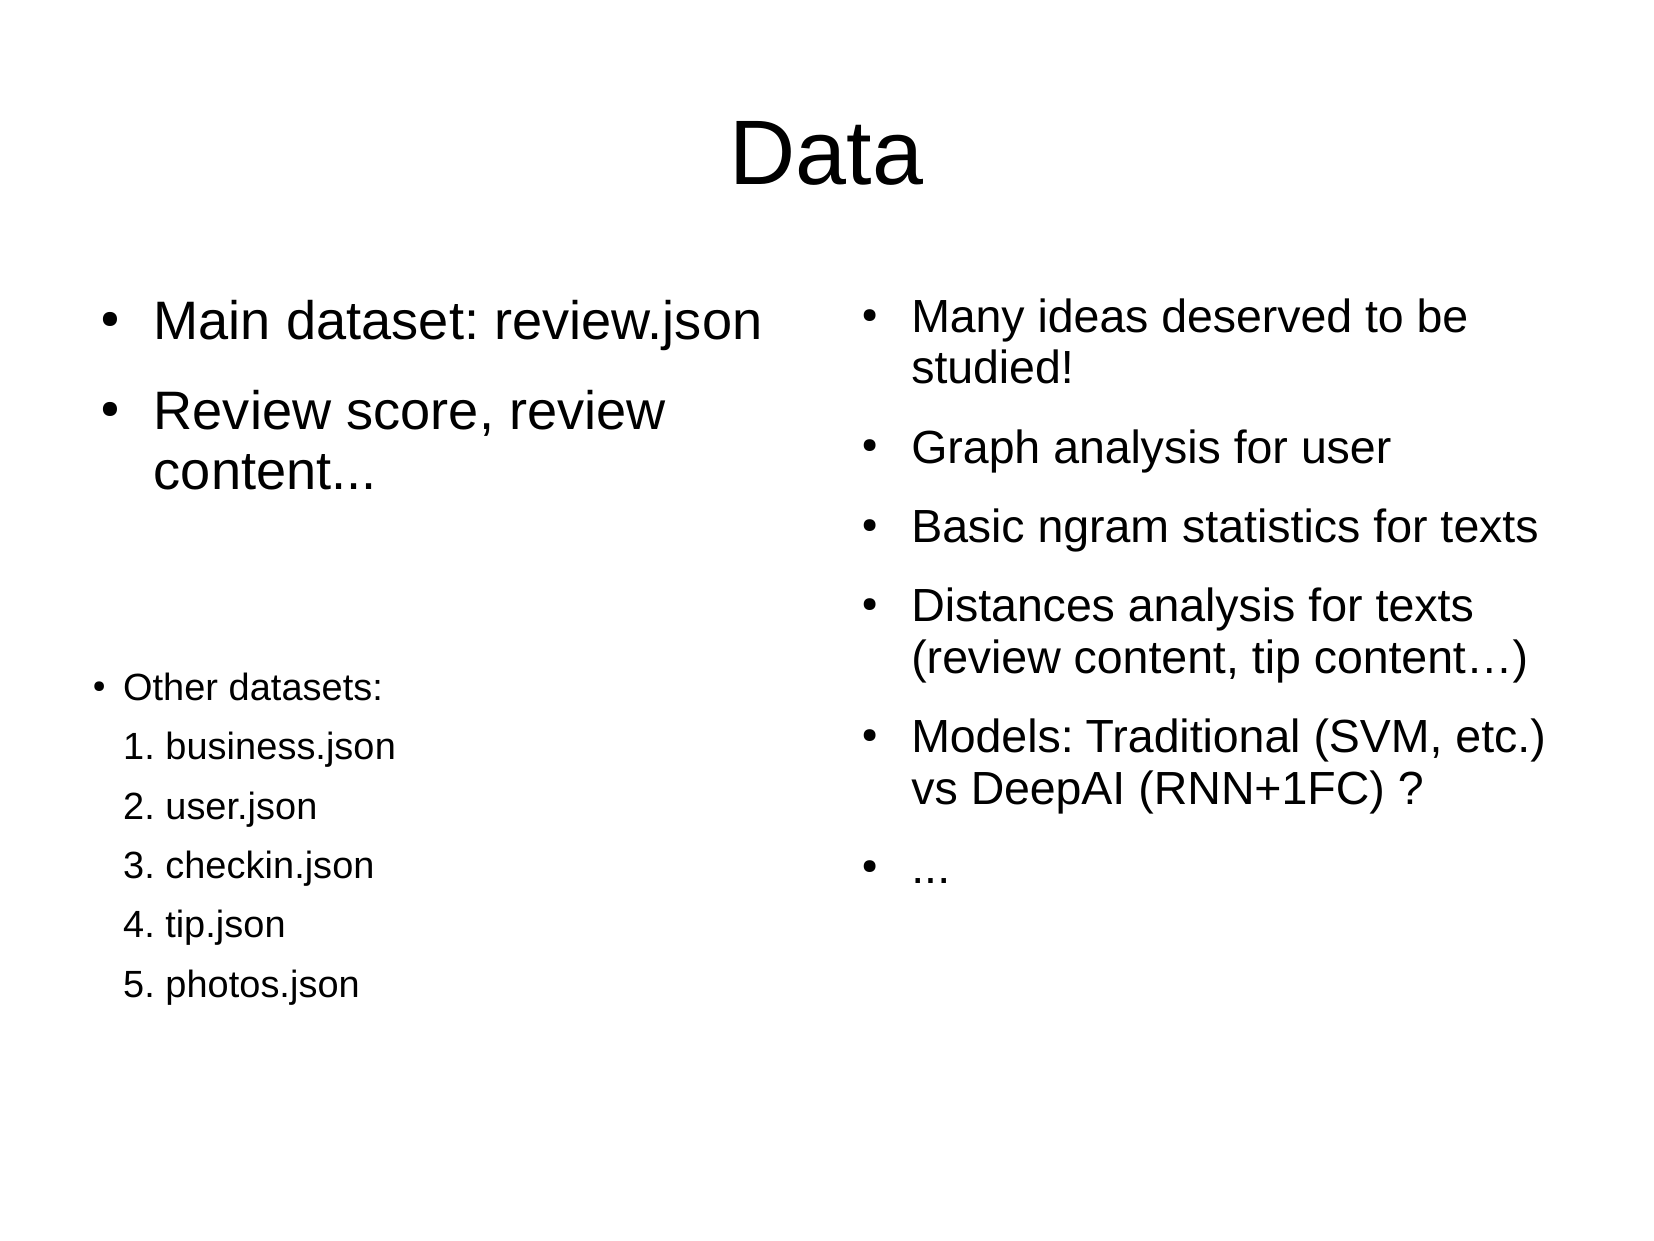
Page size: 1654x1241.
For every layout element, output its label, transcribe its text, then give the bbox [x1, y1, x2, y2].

title Data [82, 49, 1571, 257]
list Other datasets: 1. business.json 2. user.json 3. checkin.json 4. tip.json 5. photos.json [82, 665, 809, 1009]
list Main dataset: review.json Review score, review content... [82, 290, 809, 634]
list Many ideas deserved to be studied! Graph analysis for user Basic ngram statistics for texts Distances analysis for texts (review content, tip content…) Models: Traditional (SVM, etc.) vs DeepAI (RNN+1FC) ? ... [845, 290, 1572, 1010]
